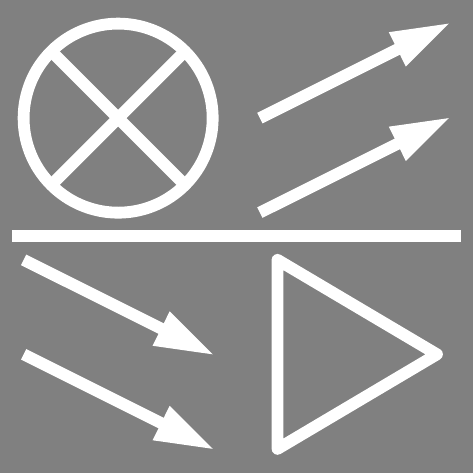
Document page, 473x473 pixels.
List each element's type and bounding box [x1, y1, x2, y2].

text_box [0, 0, 473, 473]
